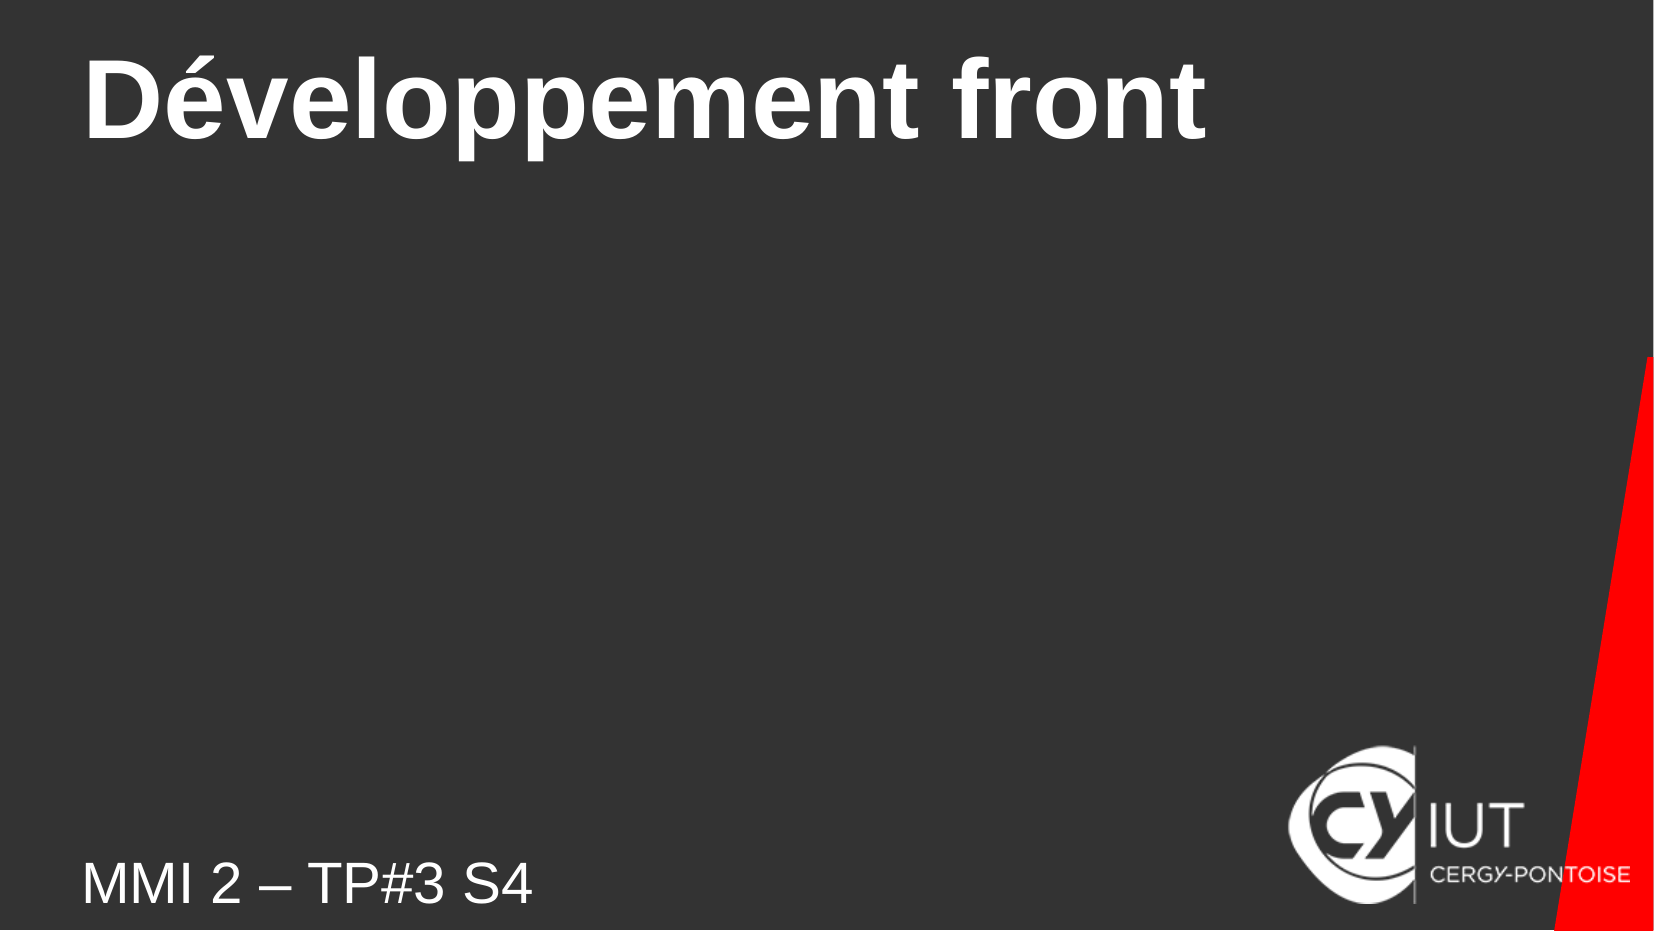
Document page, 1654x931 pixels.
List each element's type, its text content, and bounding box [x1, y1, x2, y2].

title Développement front [82, 36, 1571, 226]
title MMI 2 – TP#3 S4 [81, 805, 1134, 931]
text_box [1554, 356, 1654, 931]
picture [1284, 744, 1630, 904]
